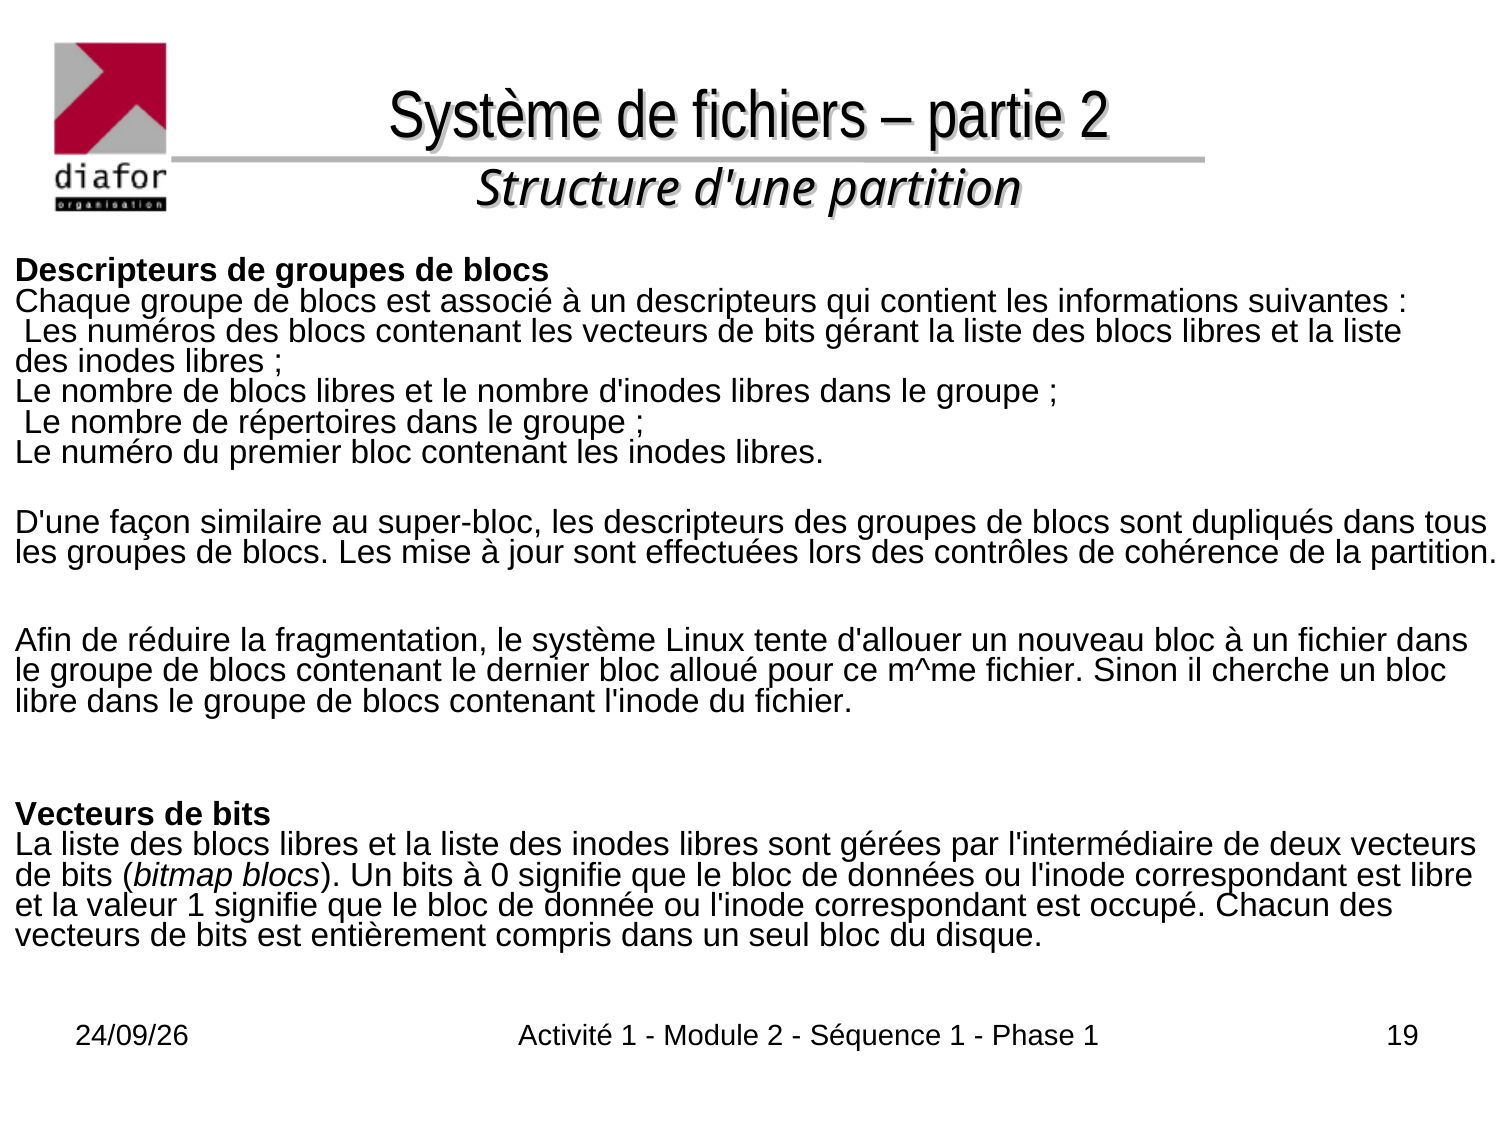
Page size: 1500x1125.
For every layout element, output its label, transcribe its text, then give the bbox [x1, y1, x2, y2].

picture [53, 42, 168, 213]
text_box Descripteurs de groupes de blocs Chaque groupe de blocs est associé à un descripteurs qui contient les informations suivantes : Les numéros des blocs contenant les vecteurs de bits gérant la liste des blocs libres et la liste des inodes libres ; Le nombre de blocs libres et le nombre d'inodes libres dans le groupe ; Le nombre de répertoires dans le groupe ; Le numéro du premier bloc contenant les inodes libres. [0, 250, 1429, 478]
text_box Vecteurs de bits La liste des blocs libres et la liste des inodes libres sont gérées par l'intermédiaire de deux vecteurs de bits (bitmap blocs). Un bits à 0 signifie que le bloc de données ou l'inode correspondant est libre et la valeur 1 signifie que le bloc de donnée ou l'inode correspondant est occupé. Chacun des vecteurs de bits est entièrement compris dans un seul bloc du disque. [0, 793, 1494, 961]
text_box Afin de réduire la fragmentation, le système Linux tente d'allouer un nouveau bloc à un fichier dans le groupe de blocs contenant le dernier bloc alloué pour ce m^me fichier. Sinon il cherche un bloc libre dans le groupe de blocs contenant l'inode du fichier. [0, 620, 1495, 726]
title Système de fichiers – partie 2 Structure d'une partition [75, 45, 1426, 250]
text_box D'une façon similaire au super-bloc, les descripteurs des groupes de blocs sont dupliqués dans tous les groupes de blocs. Les mise à jour sont effectuées lors des contrôles de cohérence de la partition. [0, 501, 1500, 578]
